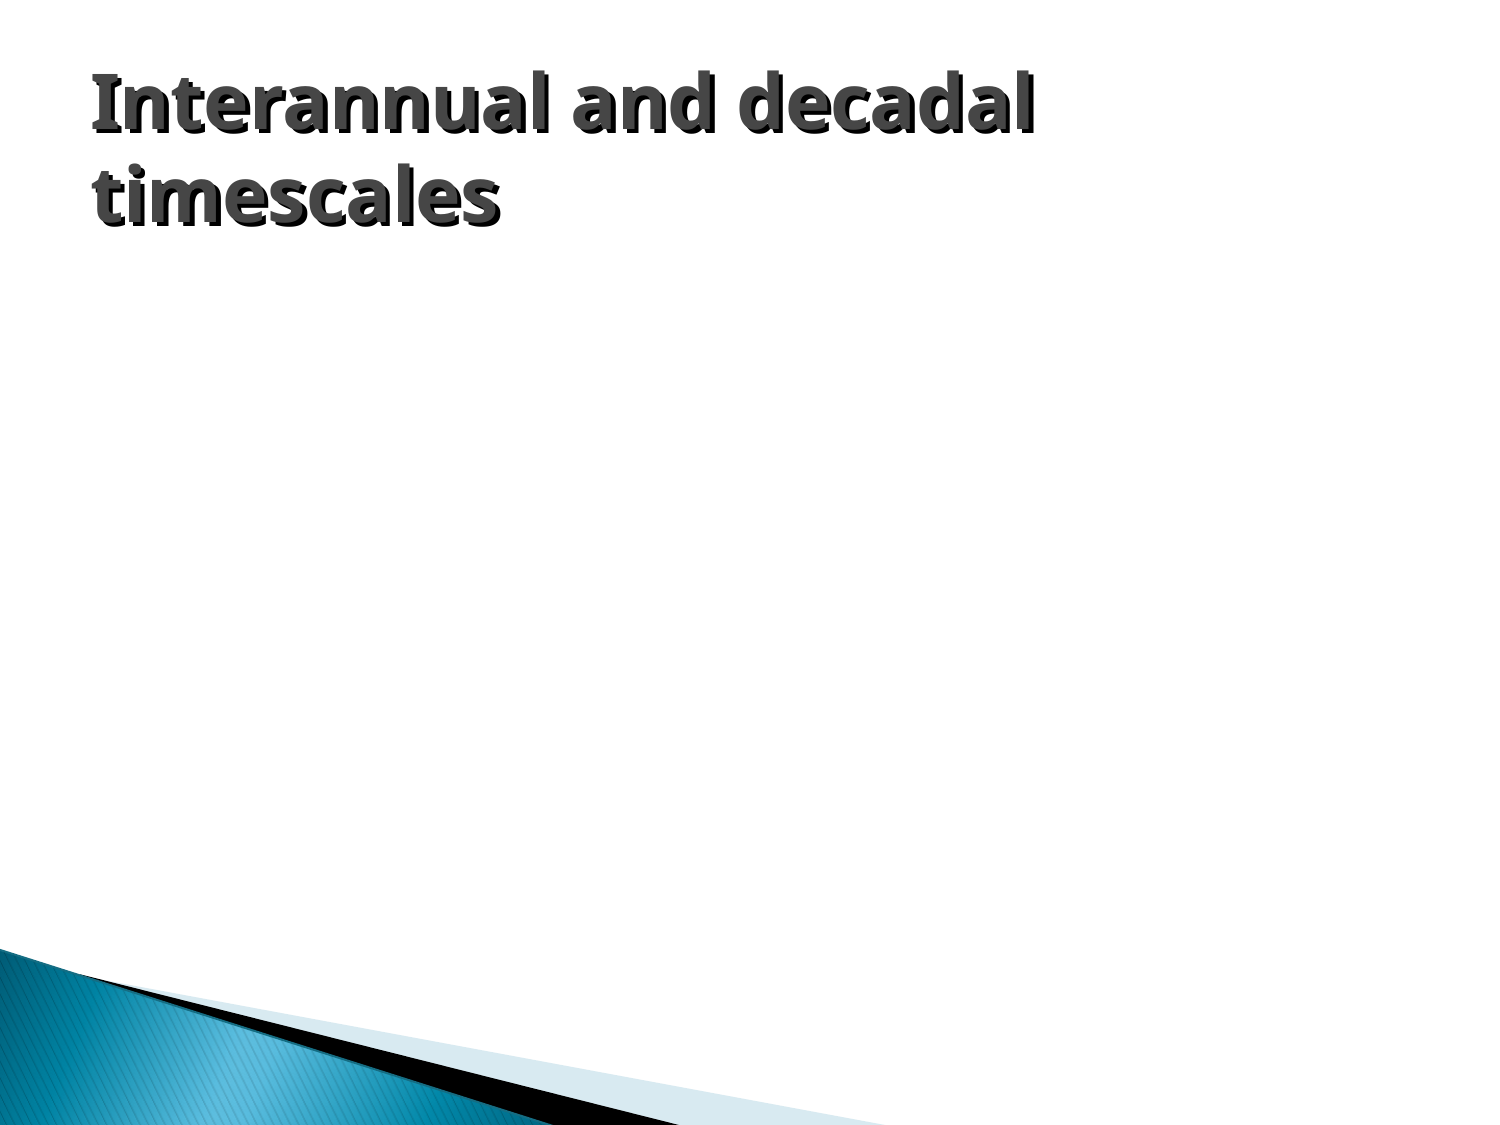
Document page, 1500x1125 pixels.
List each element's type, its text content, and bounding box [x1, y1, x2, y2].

title Interannual and decadal timescales [75, 45, 1426, 233]
